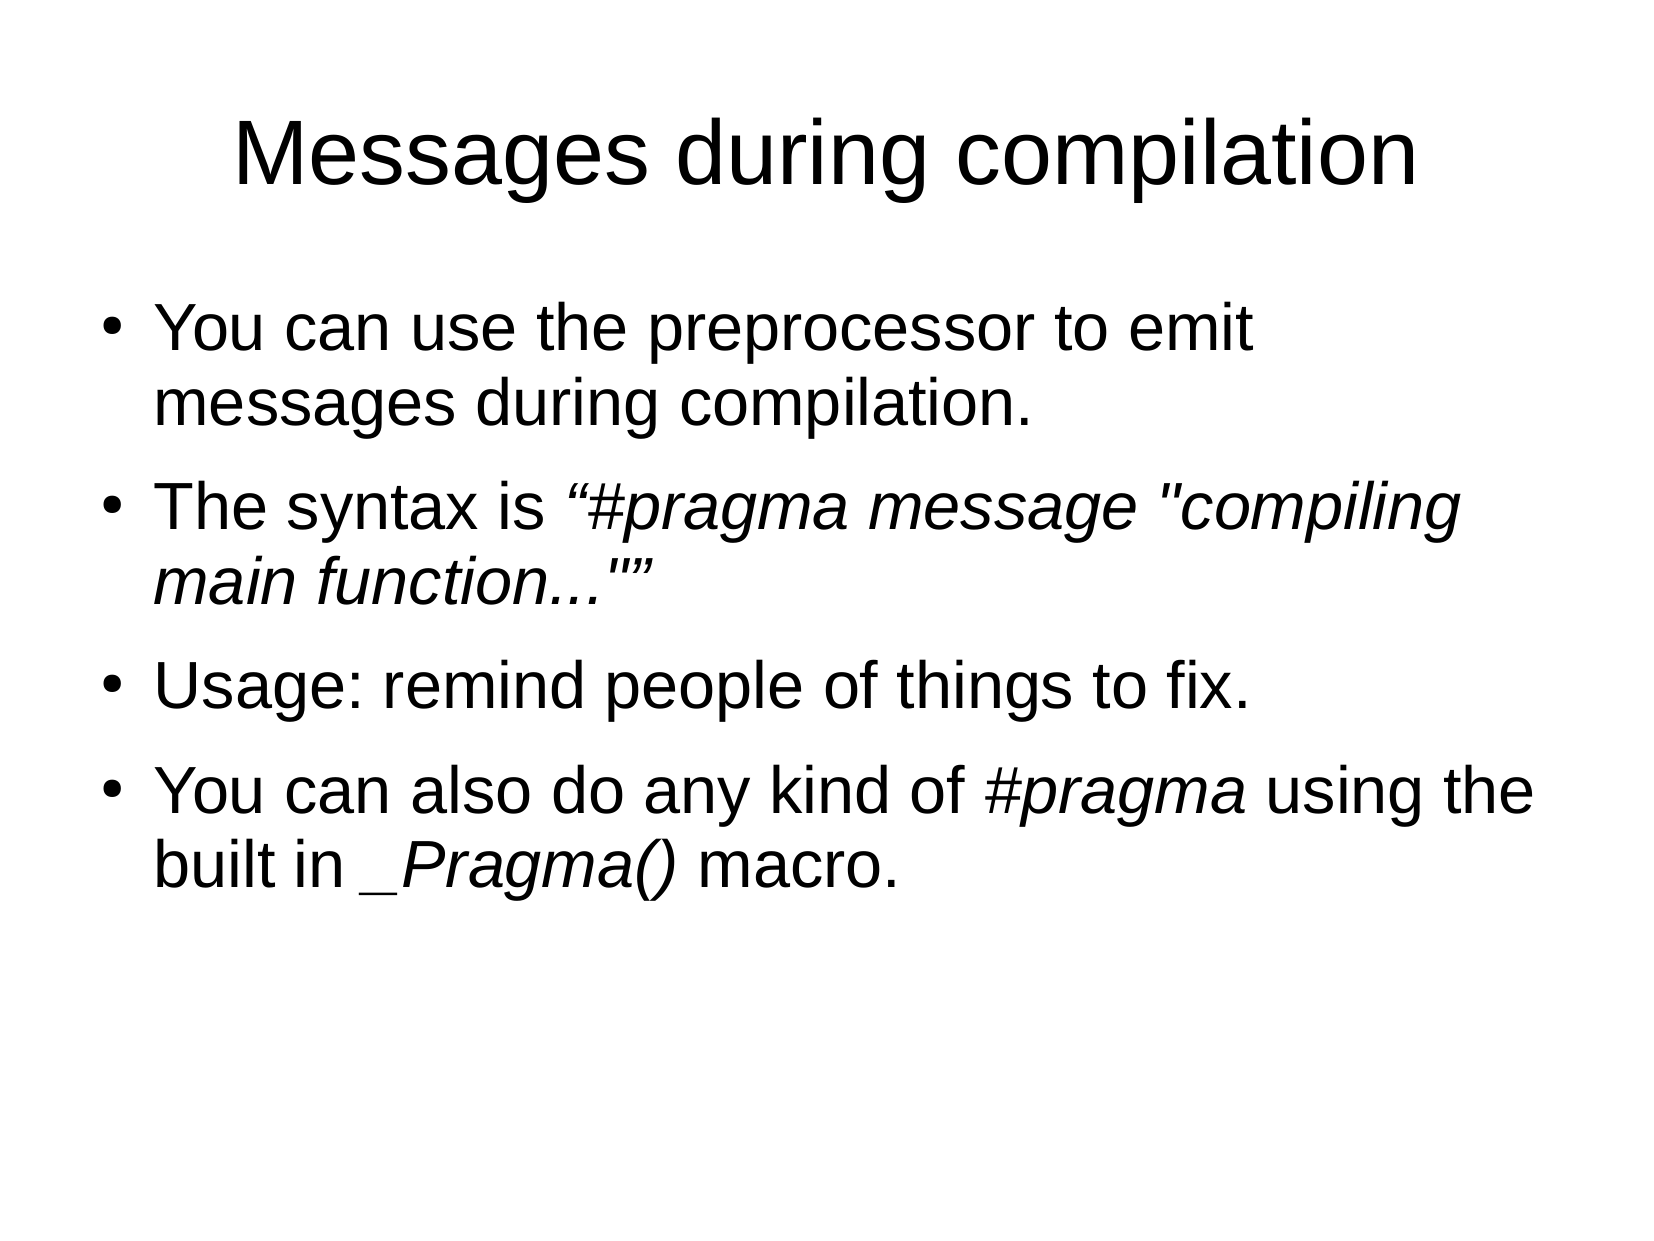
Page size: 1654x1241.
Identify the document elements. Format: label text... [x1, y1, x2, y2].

text_box [82, 290, 1571, 1010]
title Messages during compilation [82, 49, 1571, 257]
